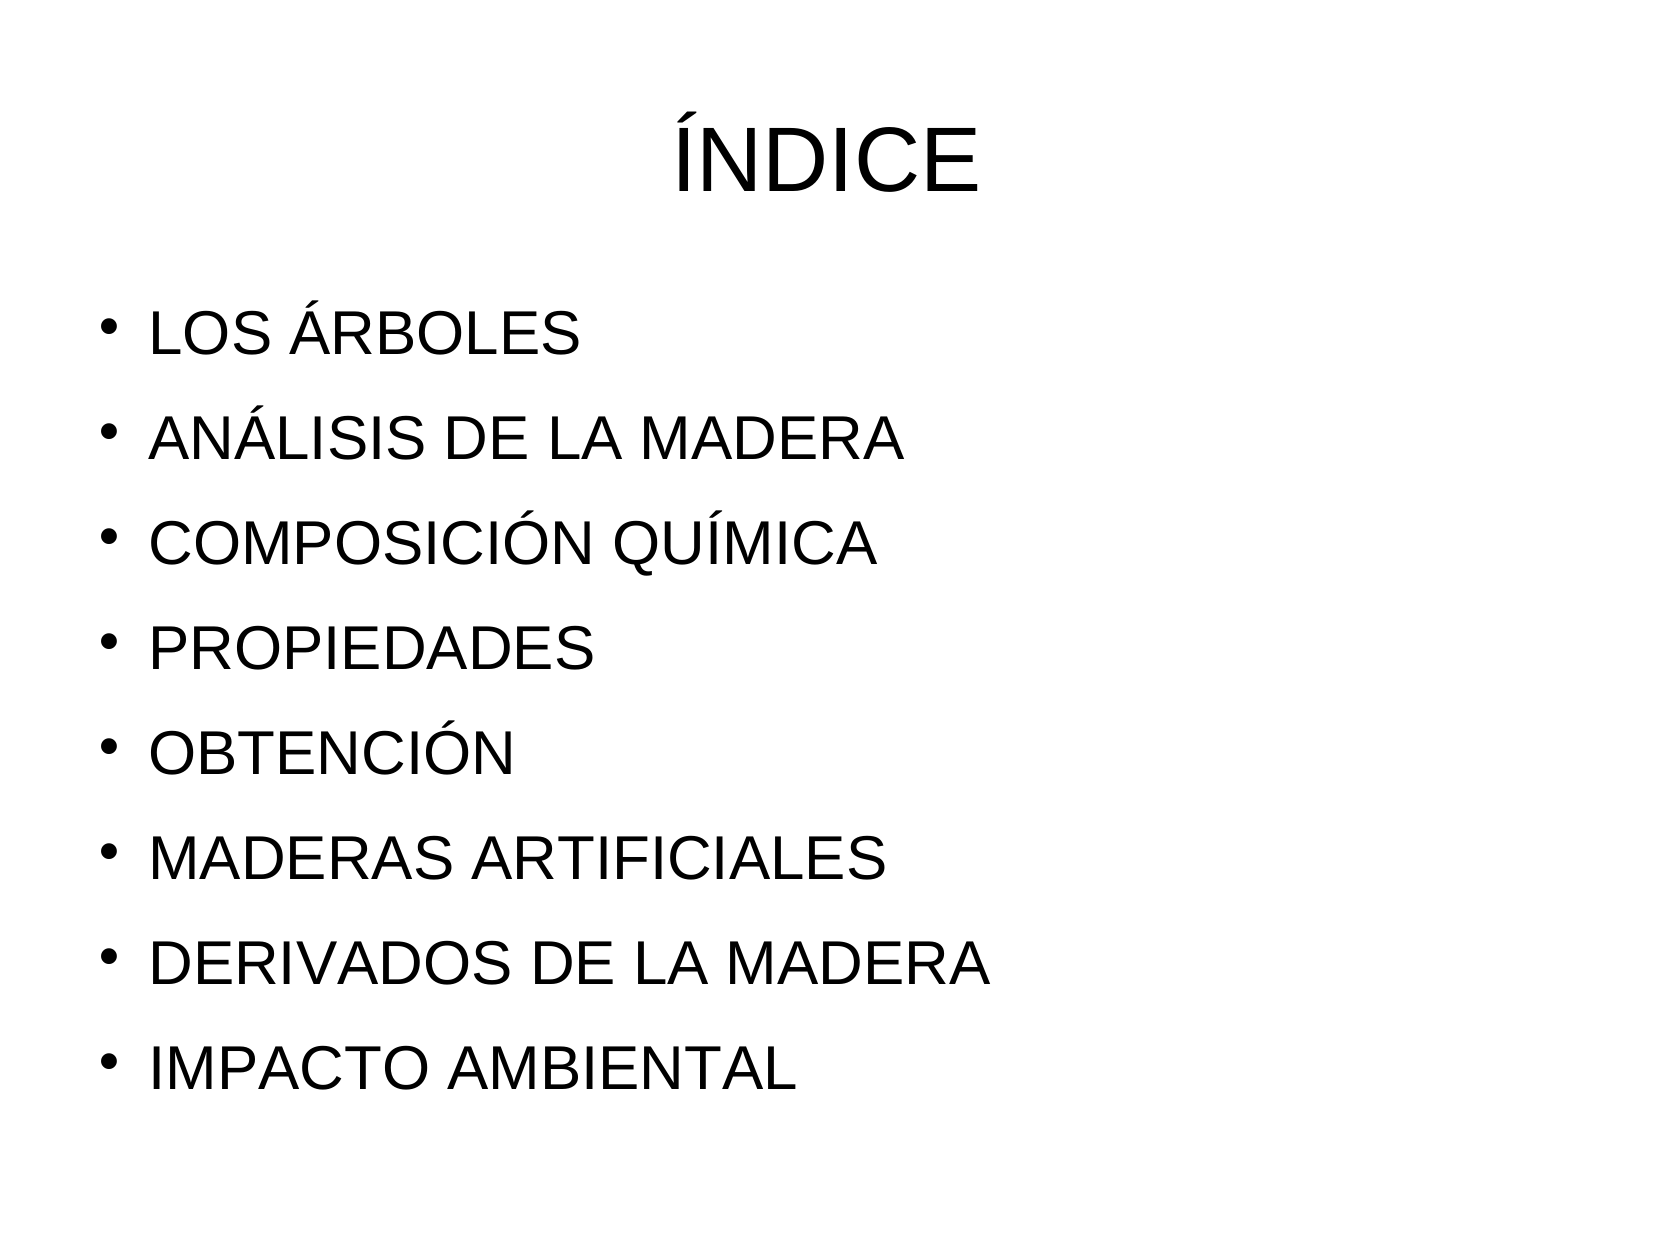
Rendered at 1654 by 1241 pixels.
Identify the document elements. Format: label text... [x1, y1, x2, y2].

list LOS ÁRBOLES ANÁLISIS DE LA MADERA COMPOSICIÓN QUÍMICA PROPIEDADES OBTENCIÓN MADERAS ARTIFICIALES DERIVADOS DE LA MADERA IMPACTO AMBIENTAL [82, 290, 1571, 1109]
title ÍNDICE [82, 49, 1571, 257]
